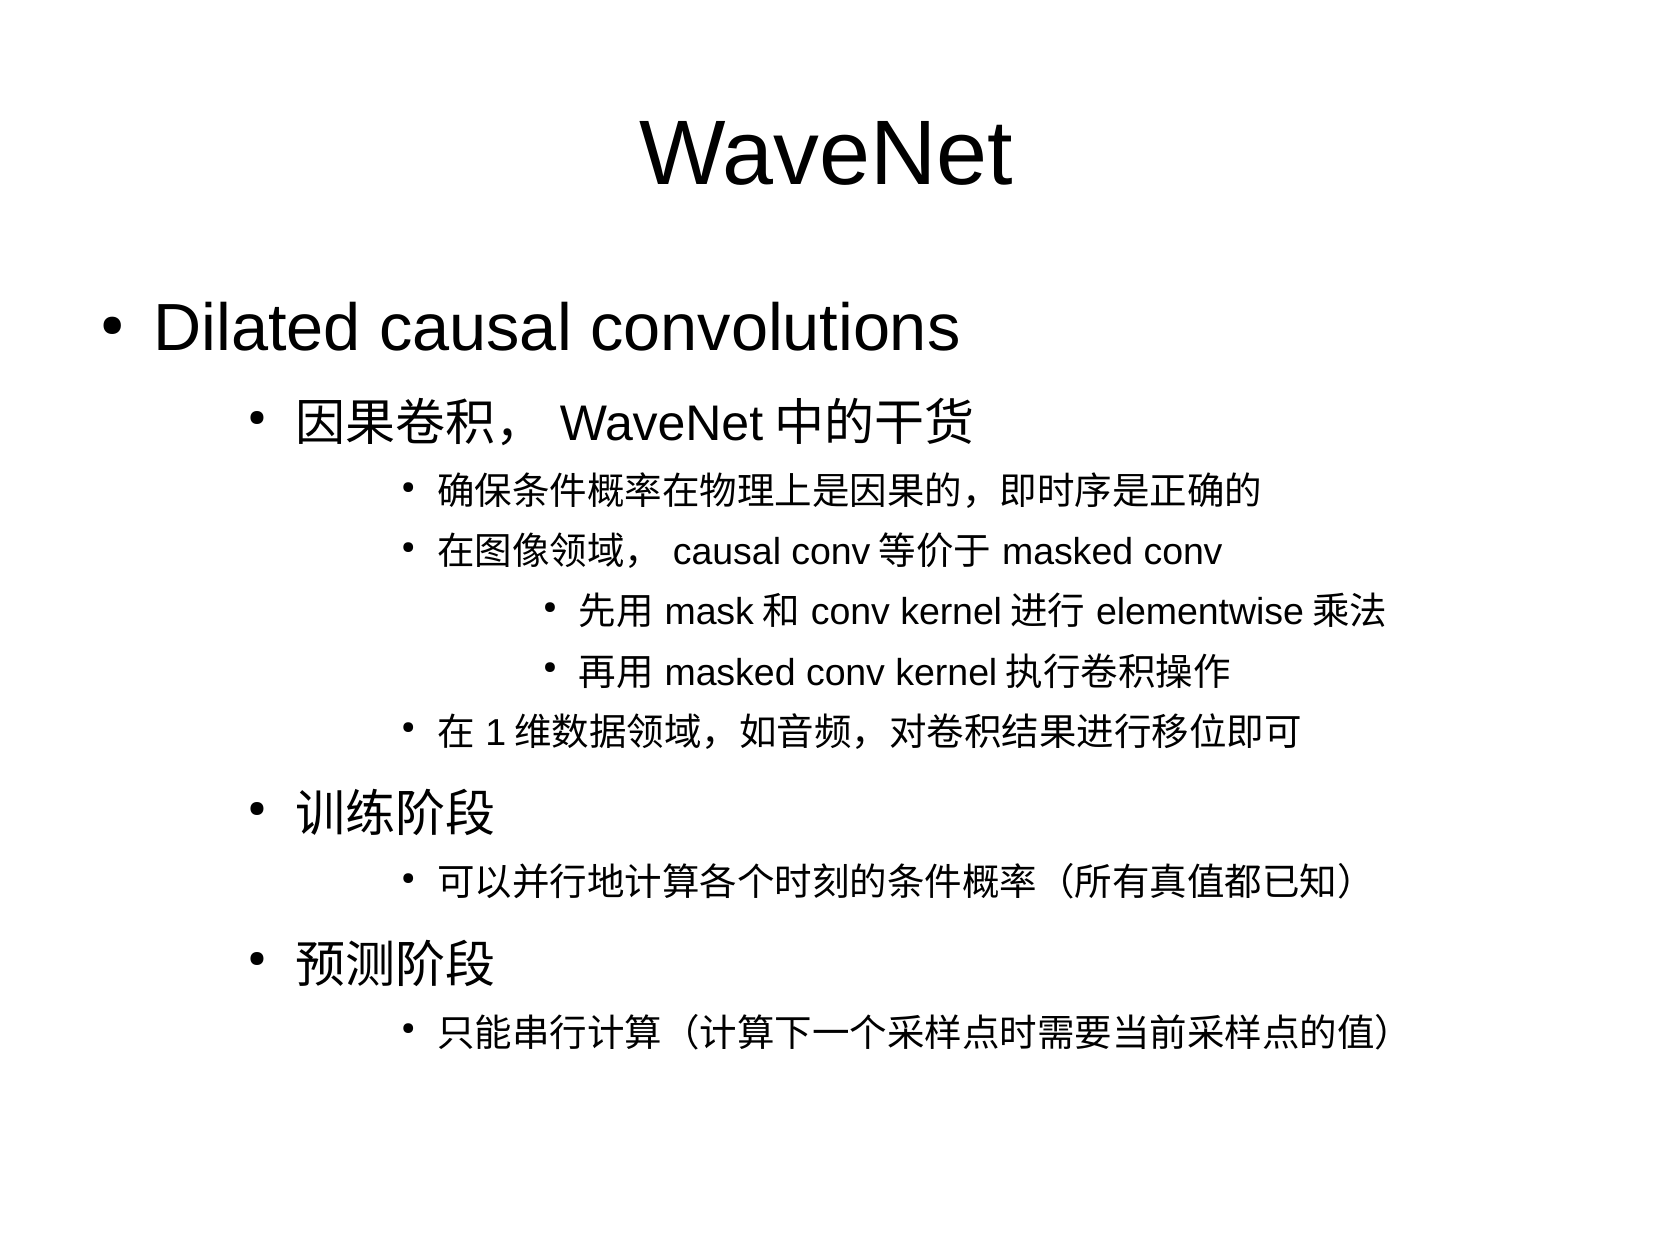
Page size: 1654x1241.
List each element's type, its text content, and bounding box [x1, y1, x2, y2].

list Dilated causal convolutions 因果卷积，WaveNet中的干货 确保条件概率在物理上是因果的，即时序是正确的 在图像领域，causal conv等价于masked conv 先用mask和conv kernel进行elementwise乘法 再用masked conv kernel执行卷积操作 在1维数据领域，如音频，对卷积结果进行移位即可 训练阶段 可以并行地计算各个时刻的条件概率（所有真值都已知） 预测阶段 只能串行计算（计算下一个采样点时需要当前采样点的值） [82, 290, 1531, 1156]
title WaveNet [82, 49, 1571, 257]
